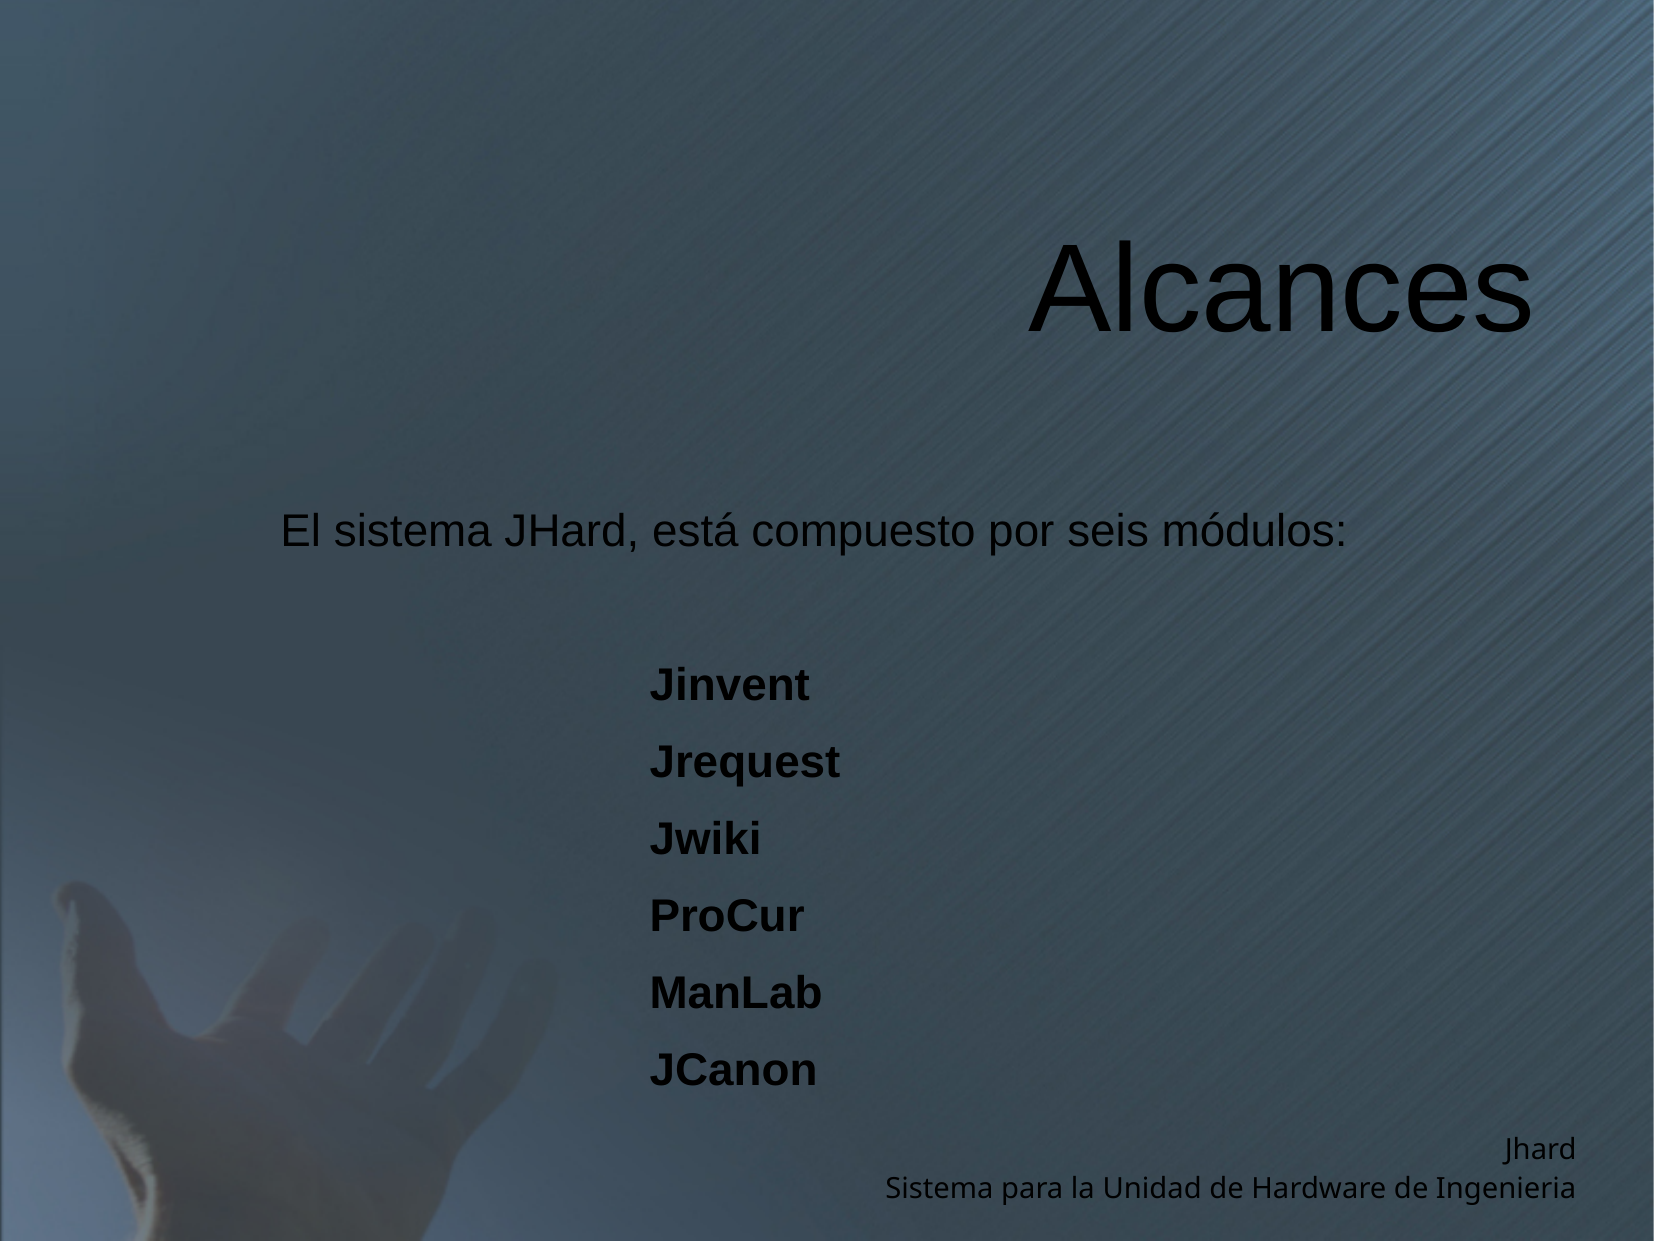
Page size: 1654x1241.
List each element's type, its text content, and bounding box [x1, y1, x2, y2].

text_box El sistema JHard, está compuesto por seis módulos: Jinvent Jrequest Jwiki ProCur ManLab JCanon [265, 472, 1565, 1093]
picture [0, 0, 1654, 1241]
title Alcances [584, 191, 1536, 384]
